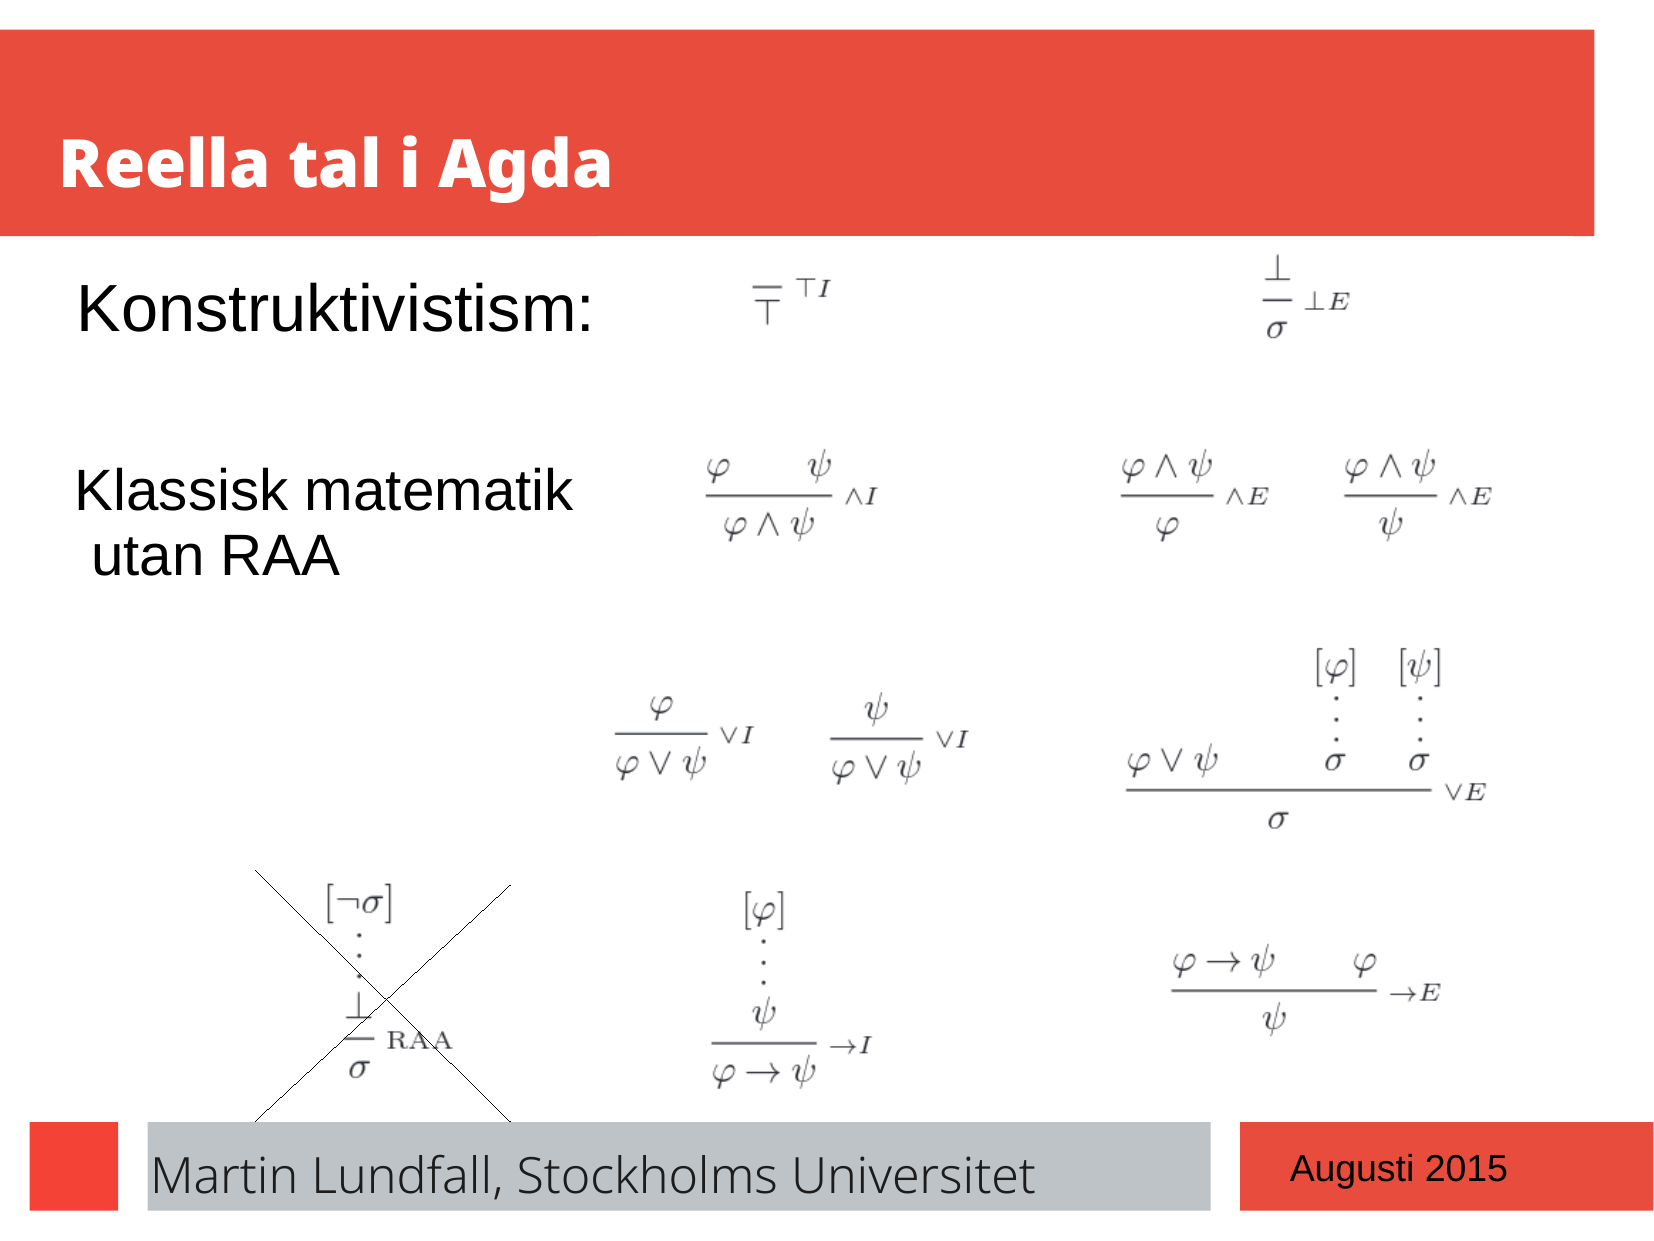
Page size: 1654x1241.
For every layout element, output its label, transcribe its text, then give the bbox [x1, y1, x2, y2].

picture [210, 824, 571, 1122]
title Reella tal i Agda [59, 59, 1595, 207]
subtitle Martin Lundfall, Stockholms Universitet [150, 1140, 1276, 1201]
text_box Augusti 2015 [1275, 1140, 1523, 1197]
text_box Konstruktivistism: [62, 263, 598, 354]
picture [598, 236, 1573, 1099]
text_box Klassisk matematik utan RAA [60, 450, 590, 596]
